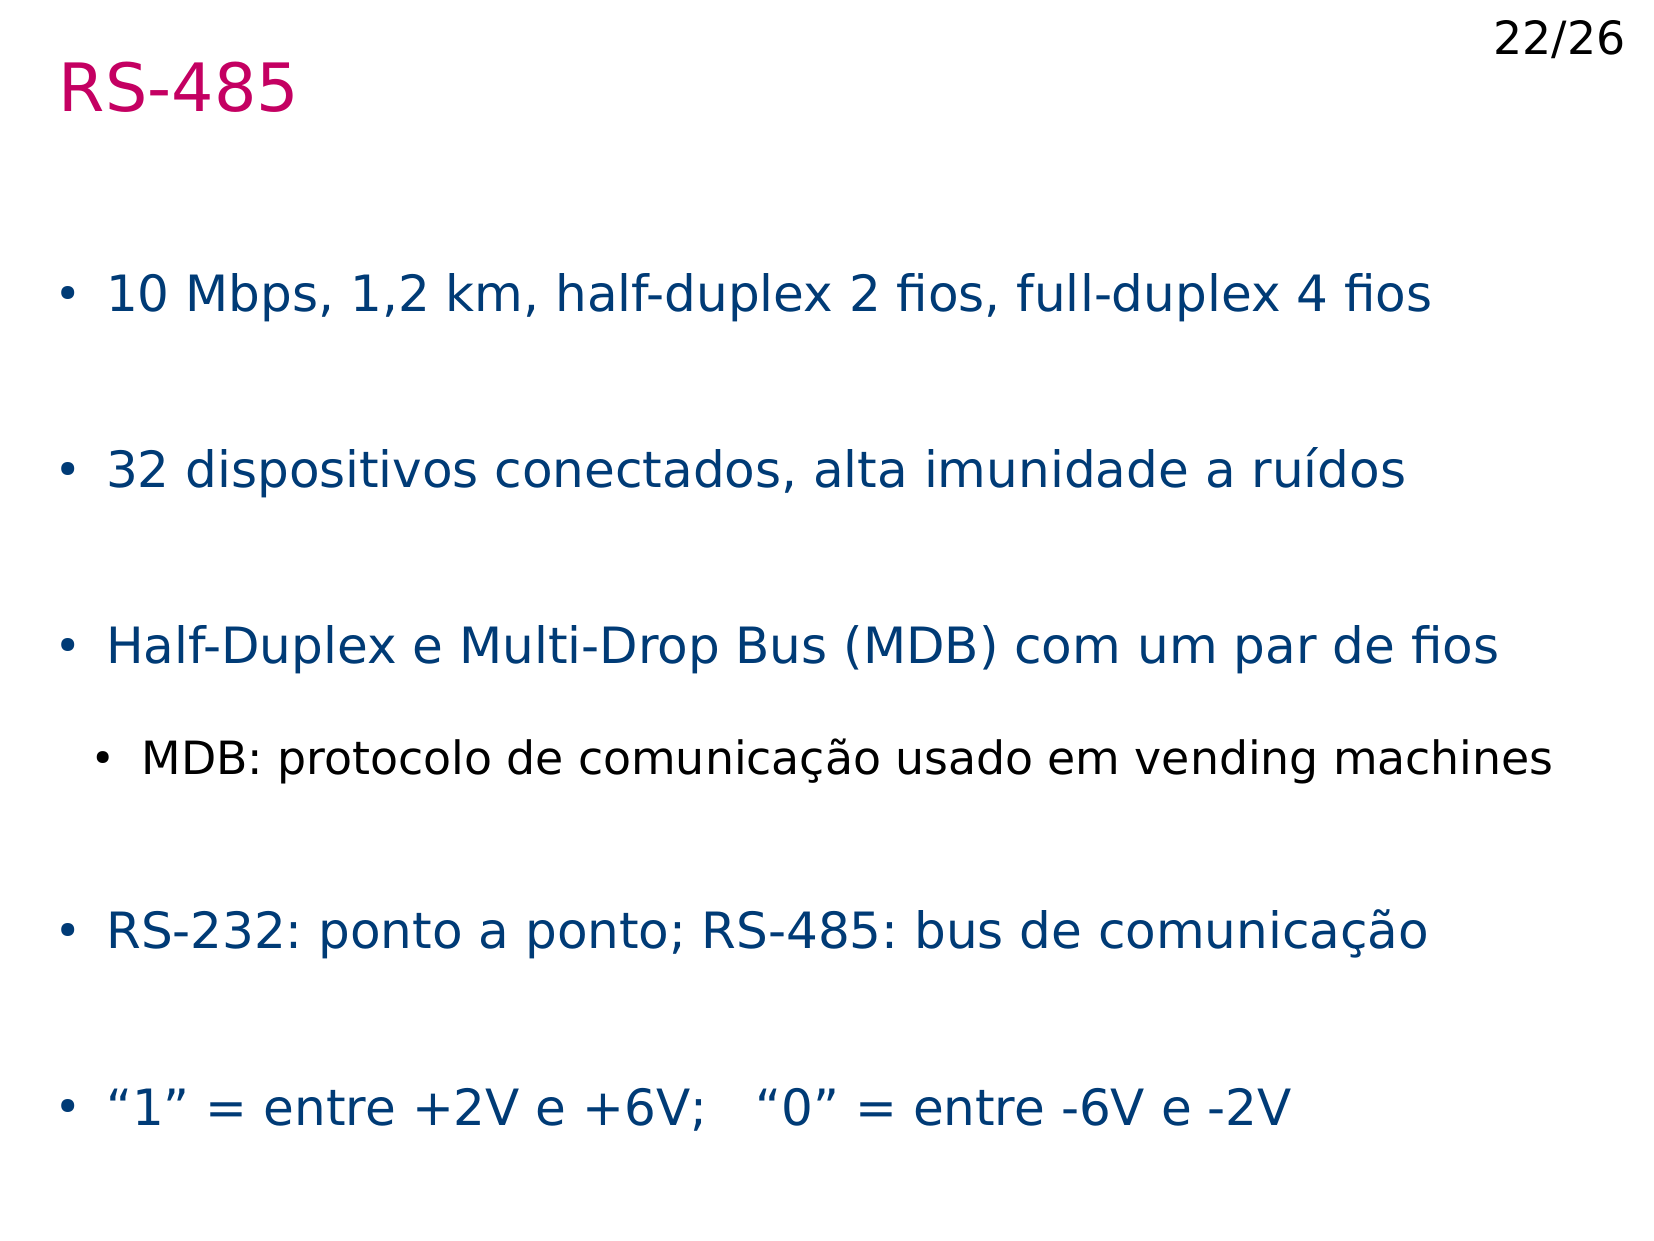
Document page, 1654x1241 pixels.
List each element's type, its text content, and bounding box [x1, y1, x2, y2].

list 10 Mbps, 1,2 km, half-duplex 2 fios, full-duplex 4 fios 32 dispositivos conectados, alta imunidade a ruídos Half-Duplex e Multi-Drop Bus (MDB) com um par de fios MDB: protocolo de comunicação usado em vending machines RS-232: ponto a ponto; RS-485: bus de comunicação “1” = entre +2V e +6V; “0” = entre -6V e -2V [59, 236, 1625, 1211]
title RS-485 [59, 29, 1625, 148]
